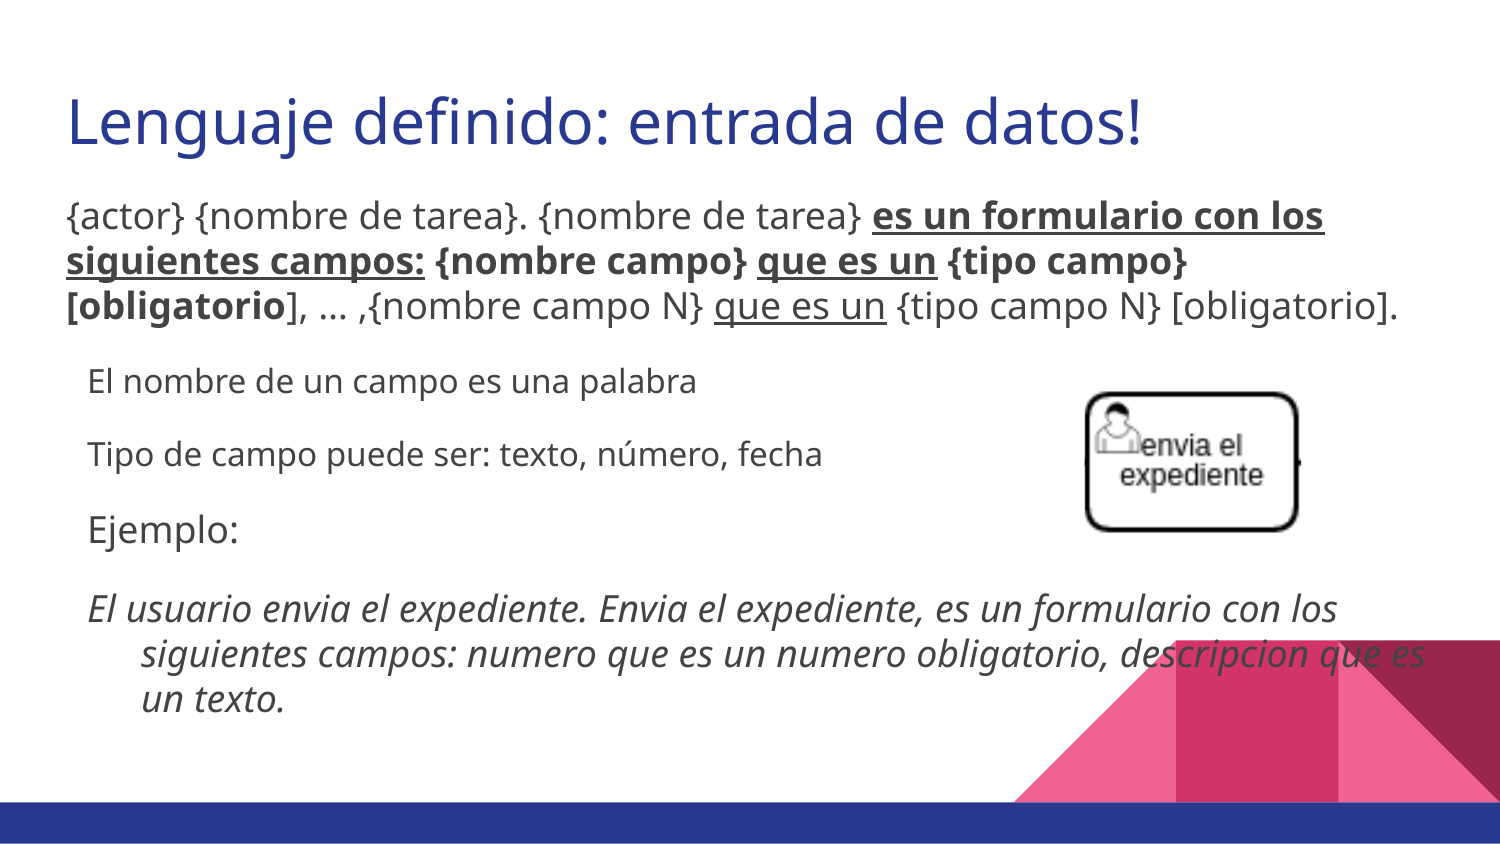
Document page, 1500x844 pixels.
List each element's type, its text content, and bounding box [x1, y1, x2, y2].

title Lenguaje definido: entrada de datos! [51, 67, 1449, 167]
picture [1084, 363, 1302, 543]
list {actor} {nombre de tarea}. {nombre de tarea} es un formulario con los siguientes campos: {nombre campo} que es un {tipo campo} [obligatorio], … ,{nombre campo N} que es un {tipo campo N} [obligatorio]. El nombre de un campo es una palabra Tipo de campo puede ser: texto, número, fecha Ejemplo: El usuario envia el expediente. Envia el expediente, es un formulario con los siguientes campos: numero que es un numero obligatorio, descripcion que es un texto. [51, 176, 1449, 725]
